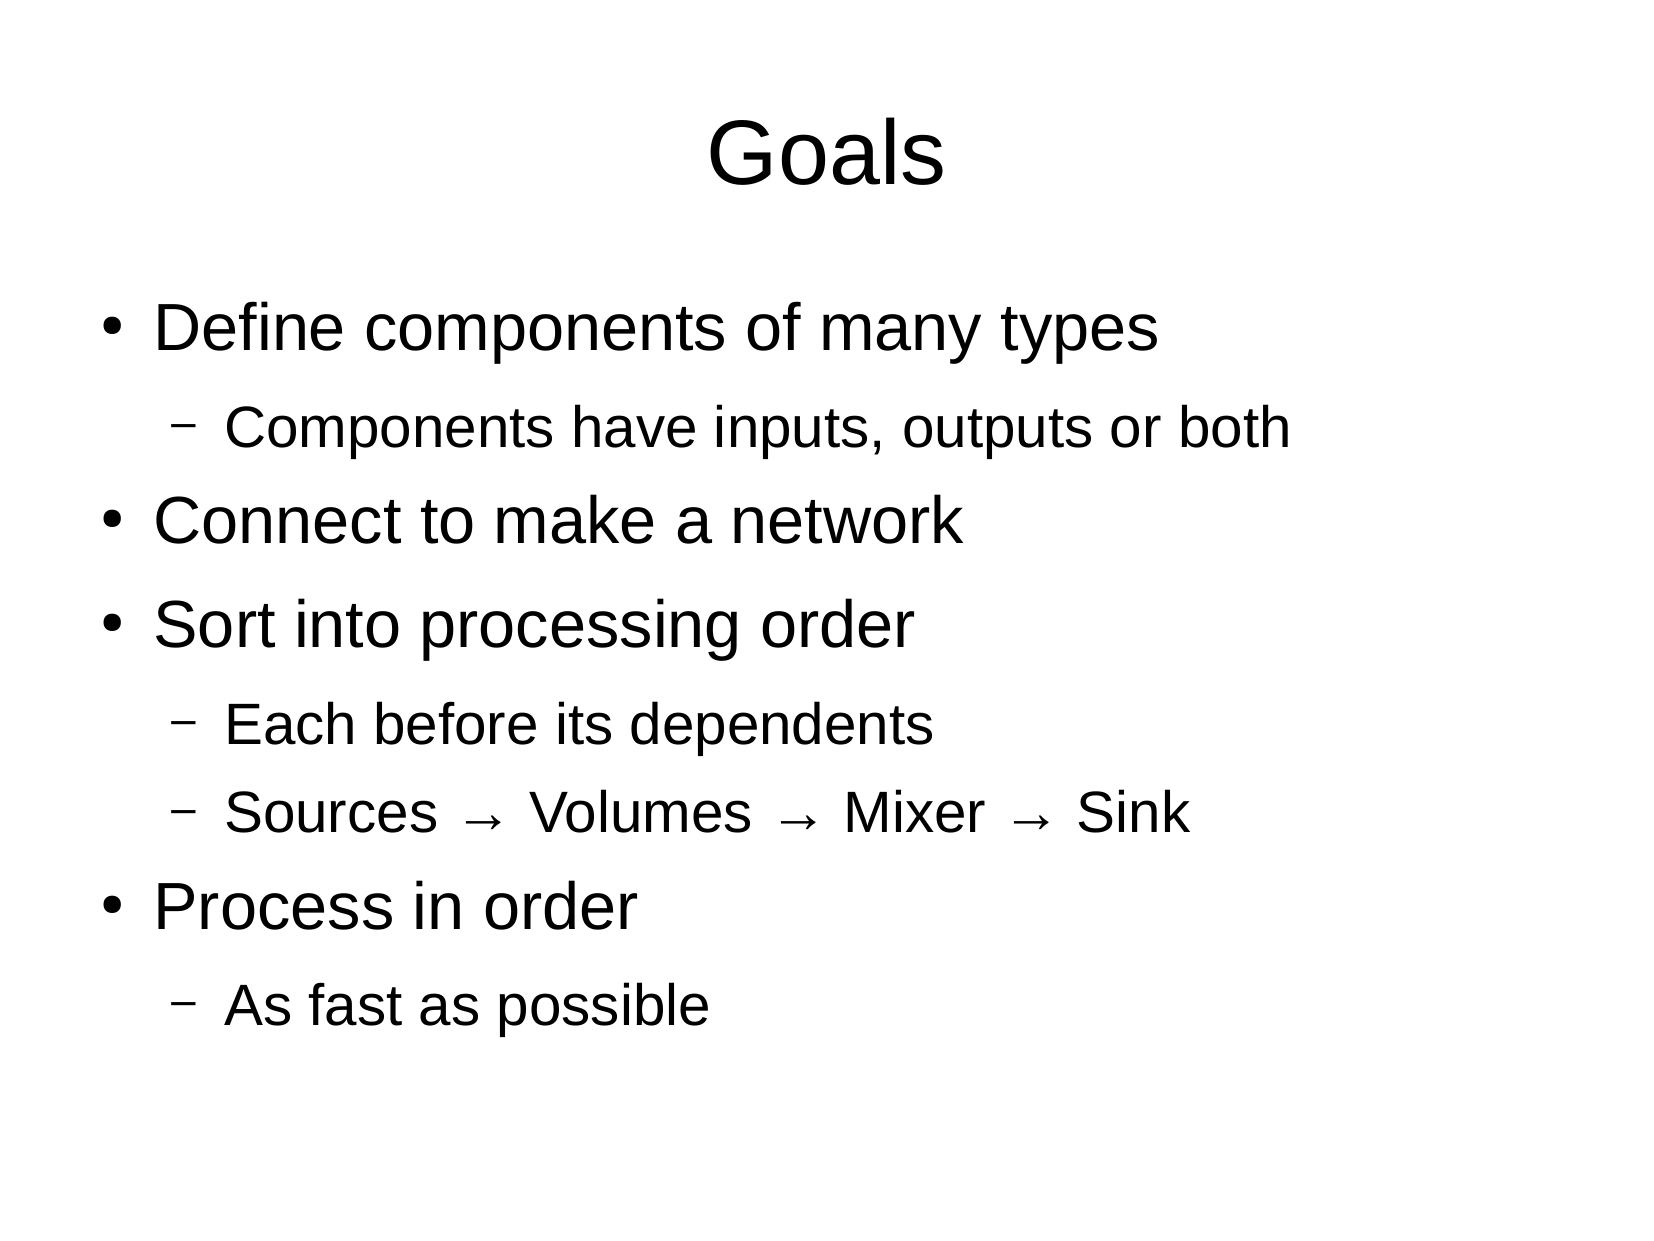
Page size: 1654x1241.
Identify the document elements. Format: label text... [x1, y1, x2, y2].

title Goals [82, 49, 1571, 257]
list Define components of many types Components have inputs, outputs or both Connect to make a network Sort into processing order Each before its dependents Sources → Volumes → Mixer → Sink Process in order As fast as possible [82, 290, 1571, 1126]
